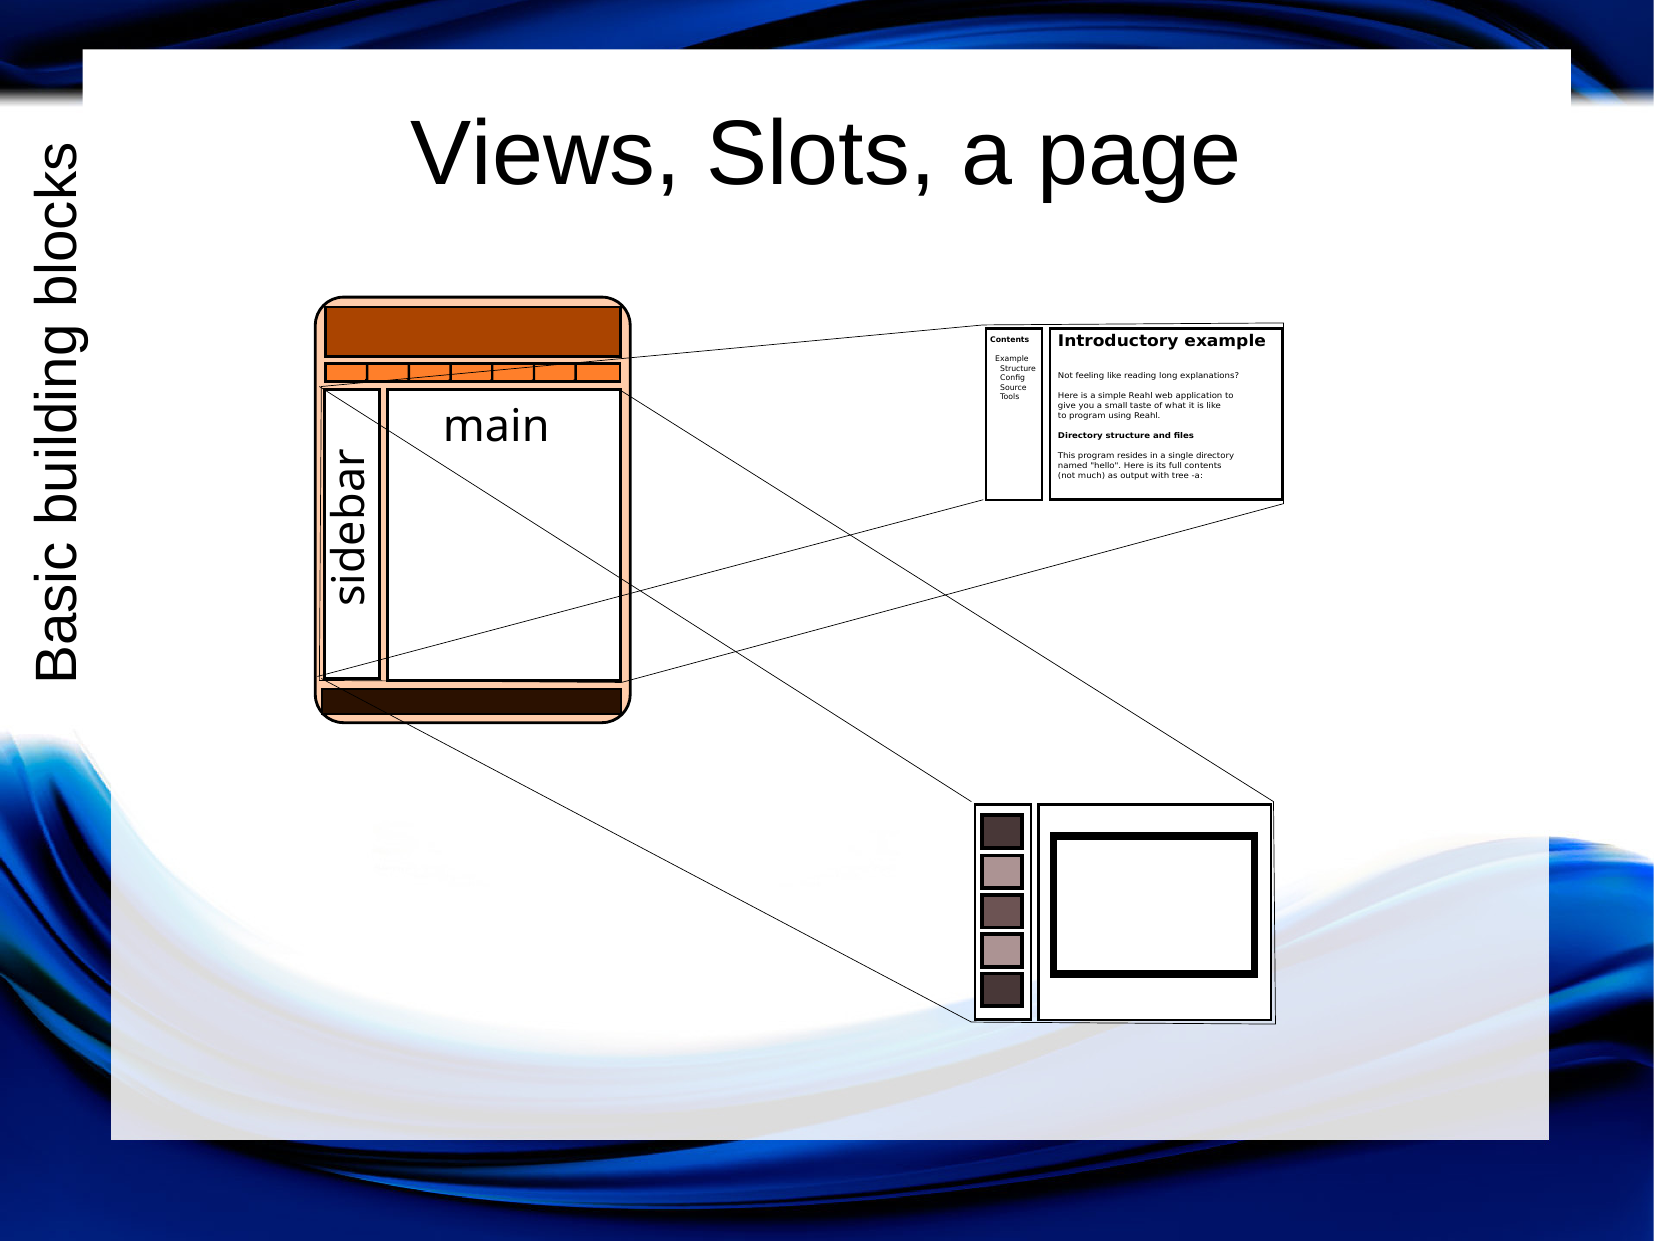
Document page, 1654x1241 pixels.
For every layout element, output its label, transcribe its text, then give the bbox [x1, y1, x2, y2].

picture [0, 0, 1654, 1241]
title Basic building blocks [0, 29, 130, 798]
title Views, Slots, a page [130, 49, 1571, 257]
